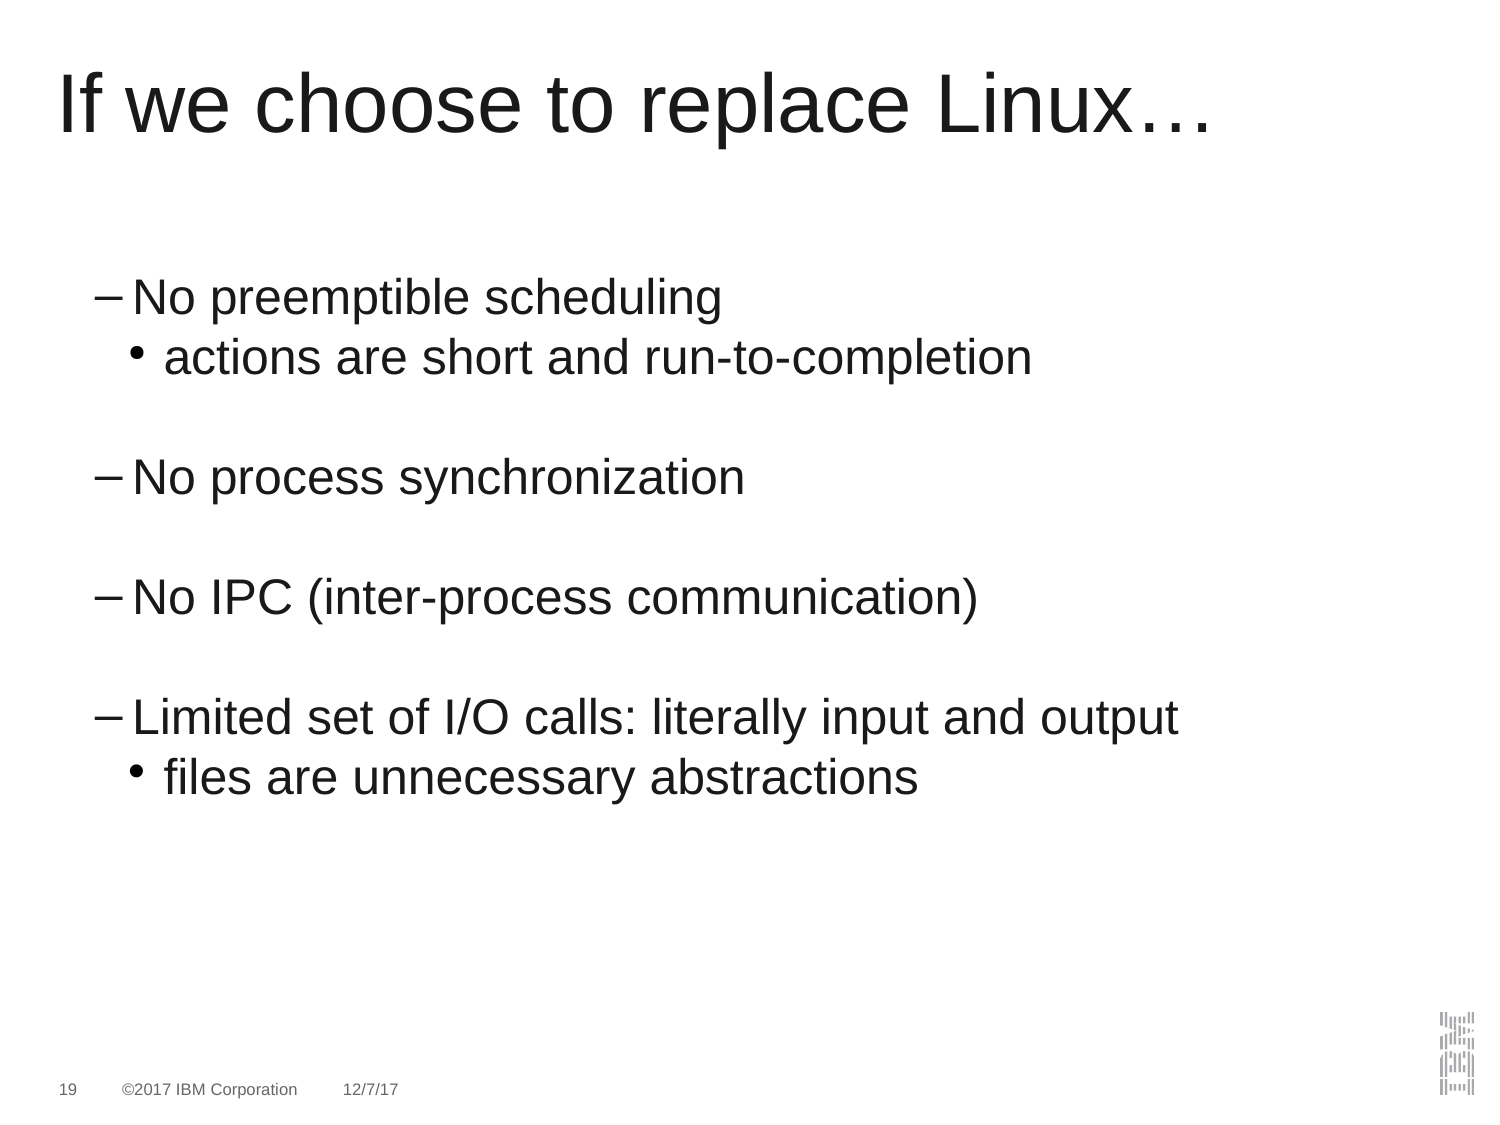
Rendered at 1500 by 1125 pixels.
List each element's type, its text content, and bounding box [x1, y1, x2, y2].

text_box No preemptible scheduling actions are short and run-to-completion No process synchronization No IPC (inter-process communication) Limited set of I/O calls: literally input and output files are unnecessary abstractions [57, 204, 1411, 920]
text_box If we choose to replace Linux… [56, 49, 1440, 200]
picture [1440, 1012, 1474, 1095]
